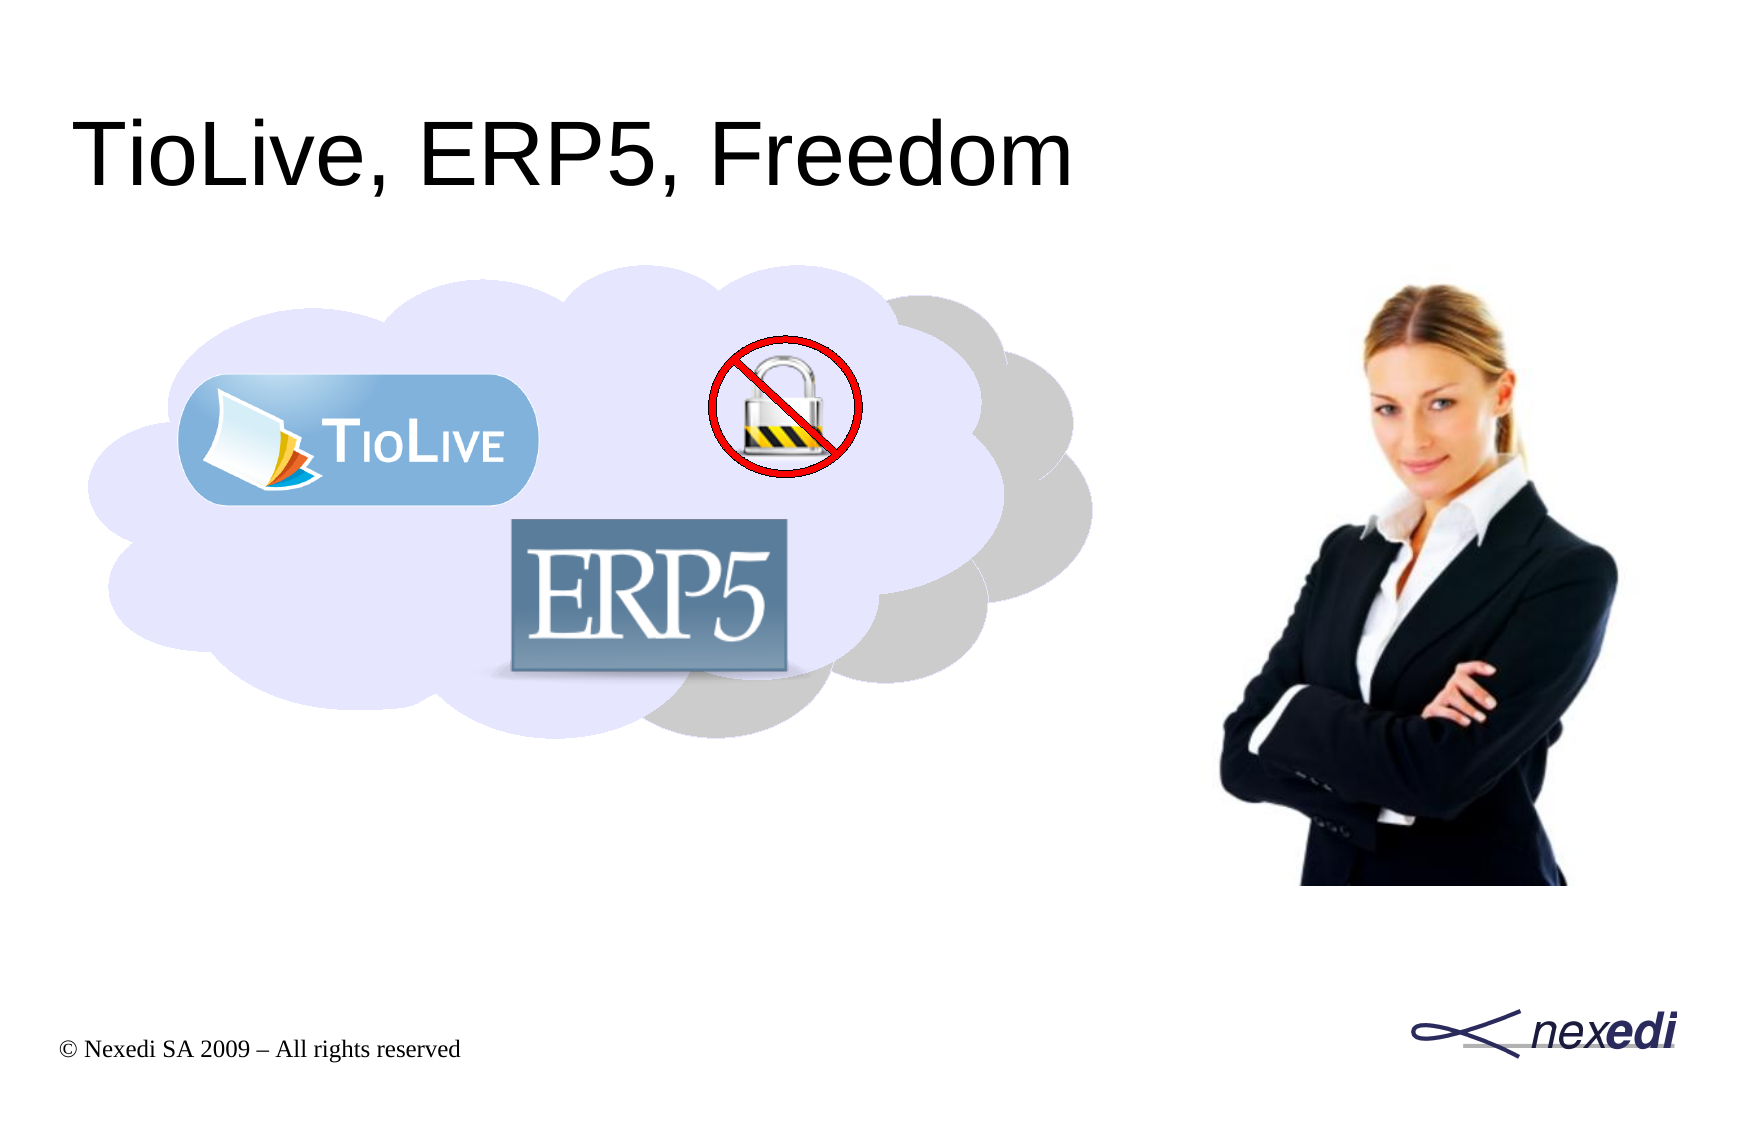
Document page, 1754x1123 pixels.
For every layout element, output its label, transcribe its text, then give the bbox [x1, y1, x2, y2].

picture [1181, 265, 1662, 886]
text_box [193, 269, 614, 413]
text_box [88, 374, 442, 710]
picture [177, 253, 857, 768]
picture [1411, 1009, 1678, 1059]
picture [717, 366, 830, 470]
text_box [708, 272, 1093, 684]
title TioLive, ERP5, Freedom [71, 92, 1684, 216]
picture [741, 343, 854, 448]
